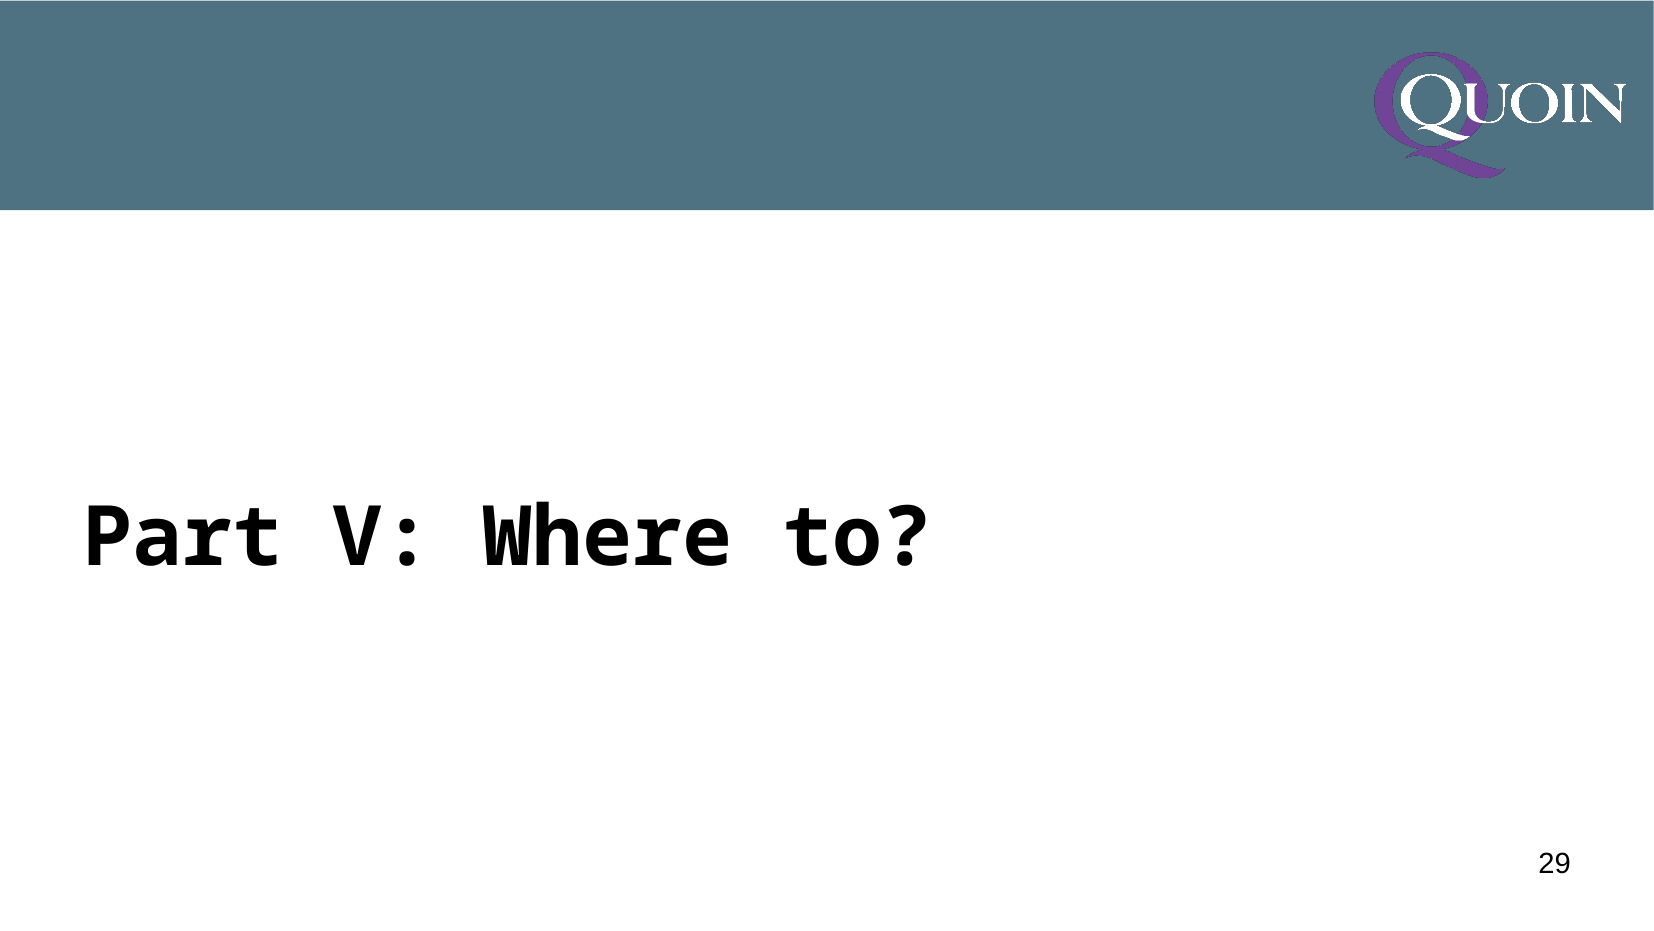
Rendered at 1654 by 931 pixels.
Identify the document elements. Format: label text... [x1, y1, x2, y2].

subtitle Part V: Where to? [82, 109, 1235, 822]
picture [1372, 49, 1654, 180]
